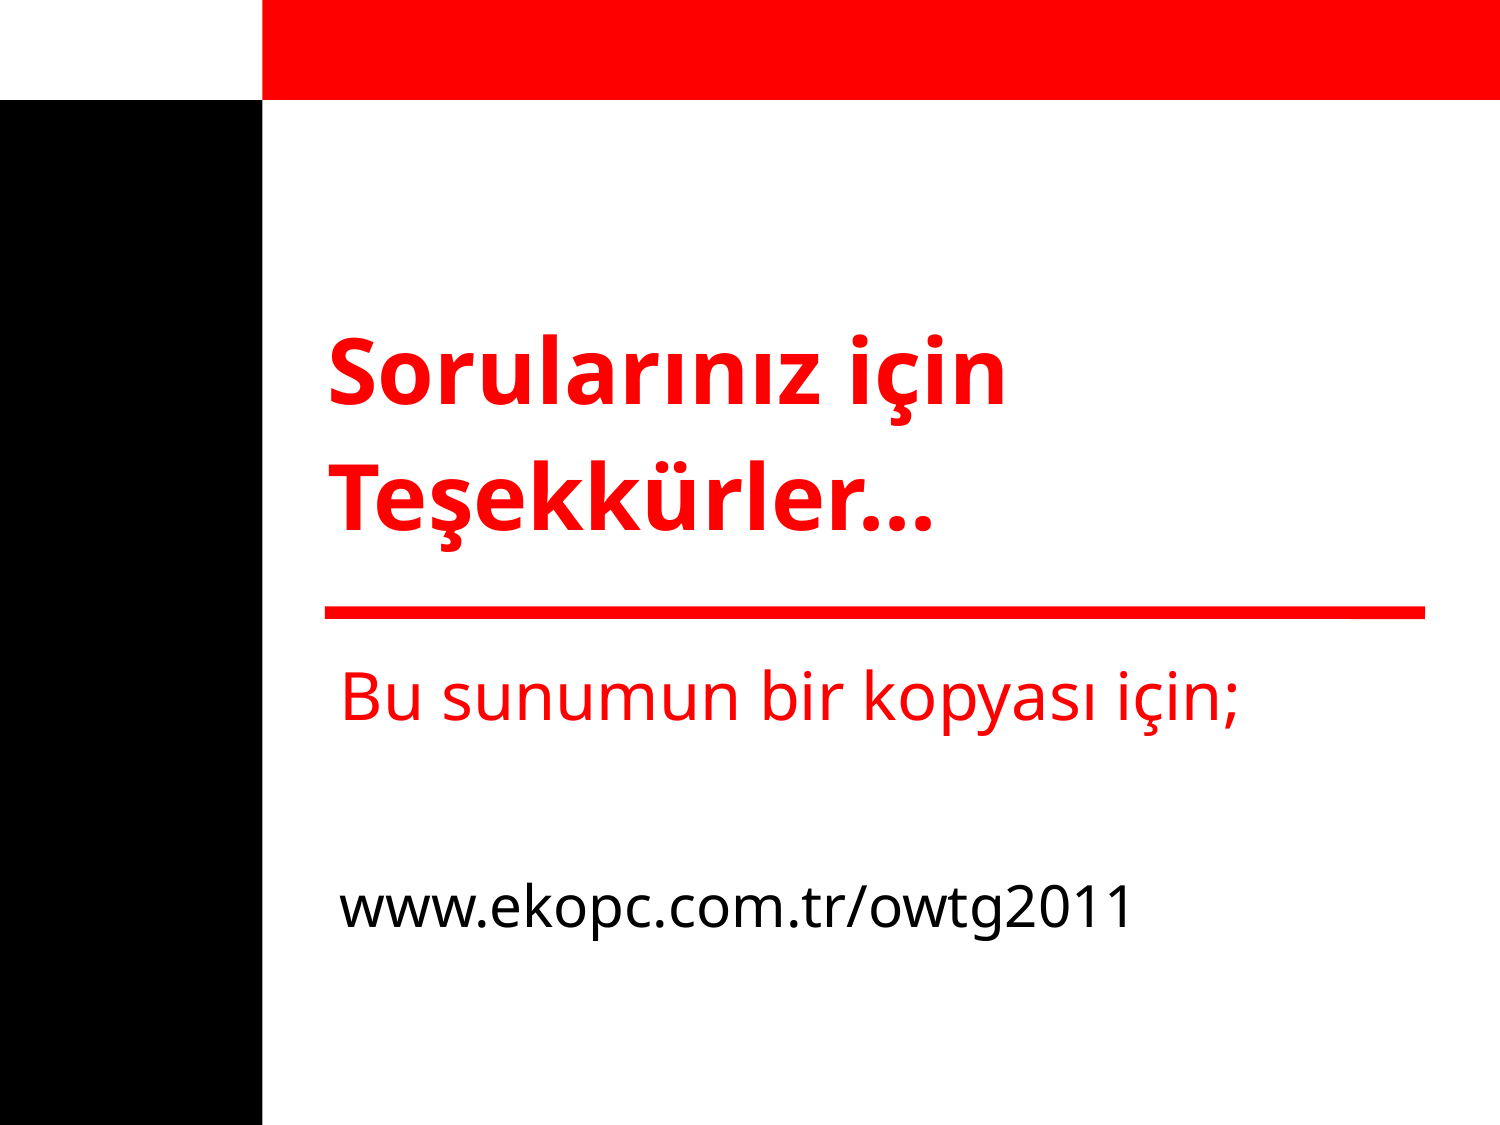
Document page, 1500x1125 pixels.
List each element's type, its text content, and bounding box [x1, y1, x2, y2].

subtitle Bu sunumun bir kopyası için; www.ekopc.com.tr/owtg2011 [324, 640, 1418, 1093]
title Sorularınız için Teşekkürler... [312, 299, 1426, 563]
